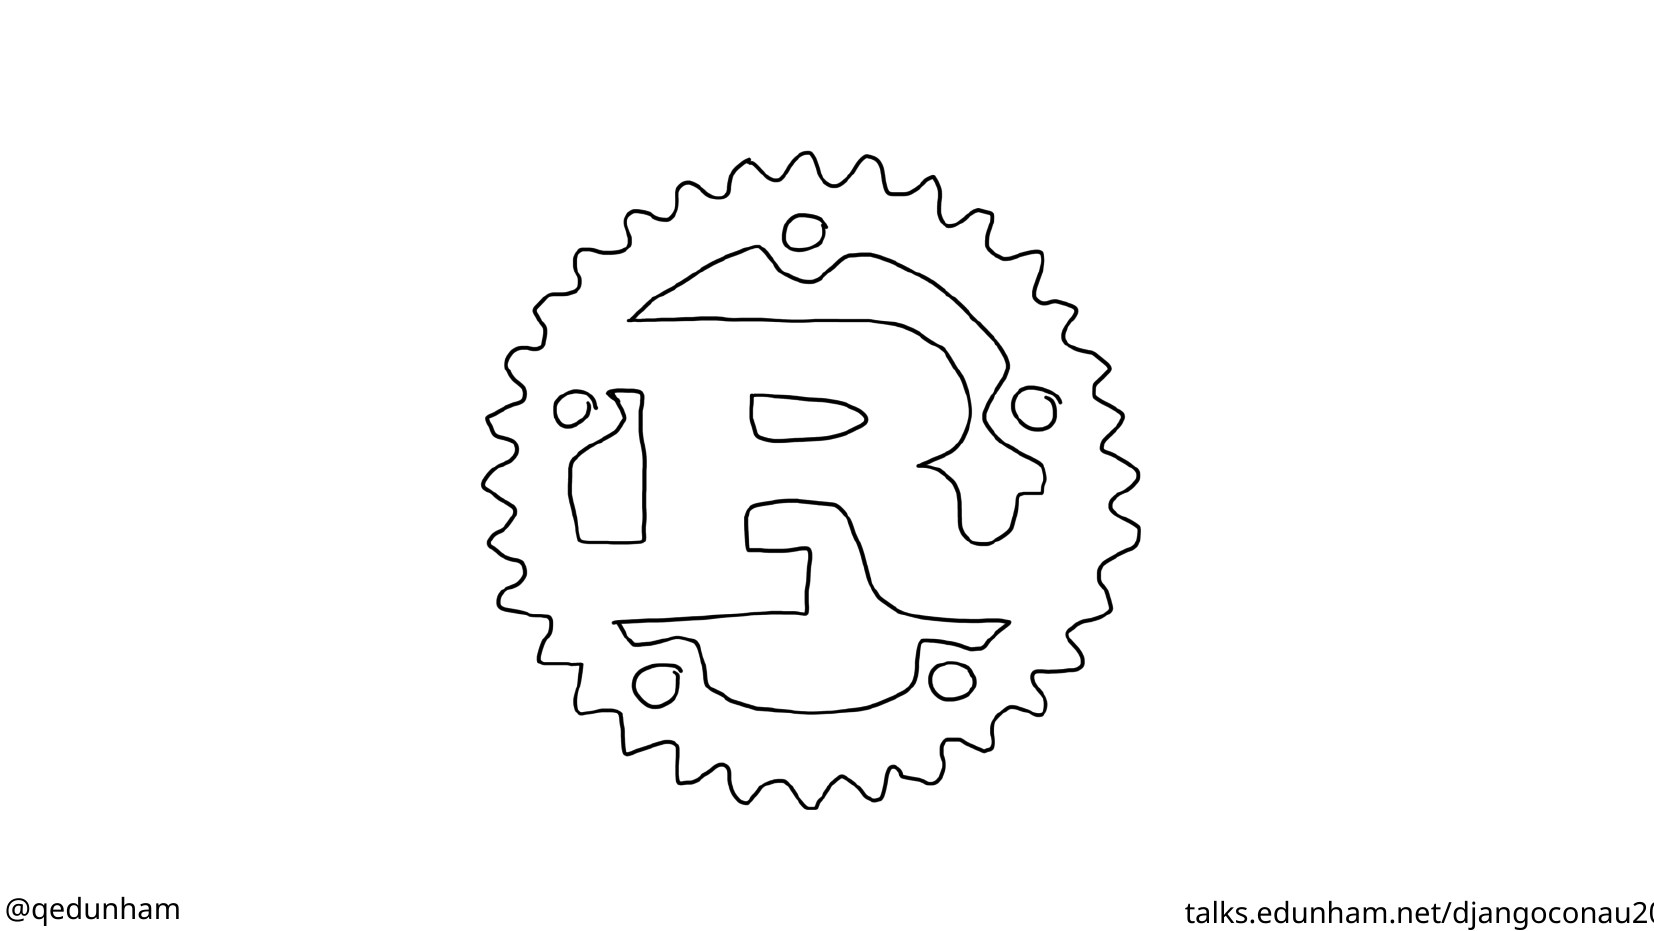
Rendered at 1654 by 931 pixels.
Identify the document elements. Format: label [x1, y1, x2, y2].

picture [480, 150, 1141, 811]
